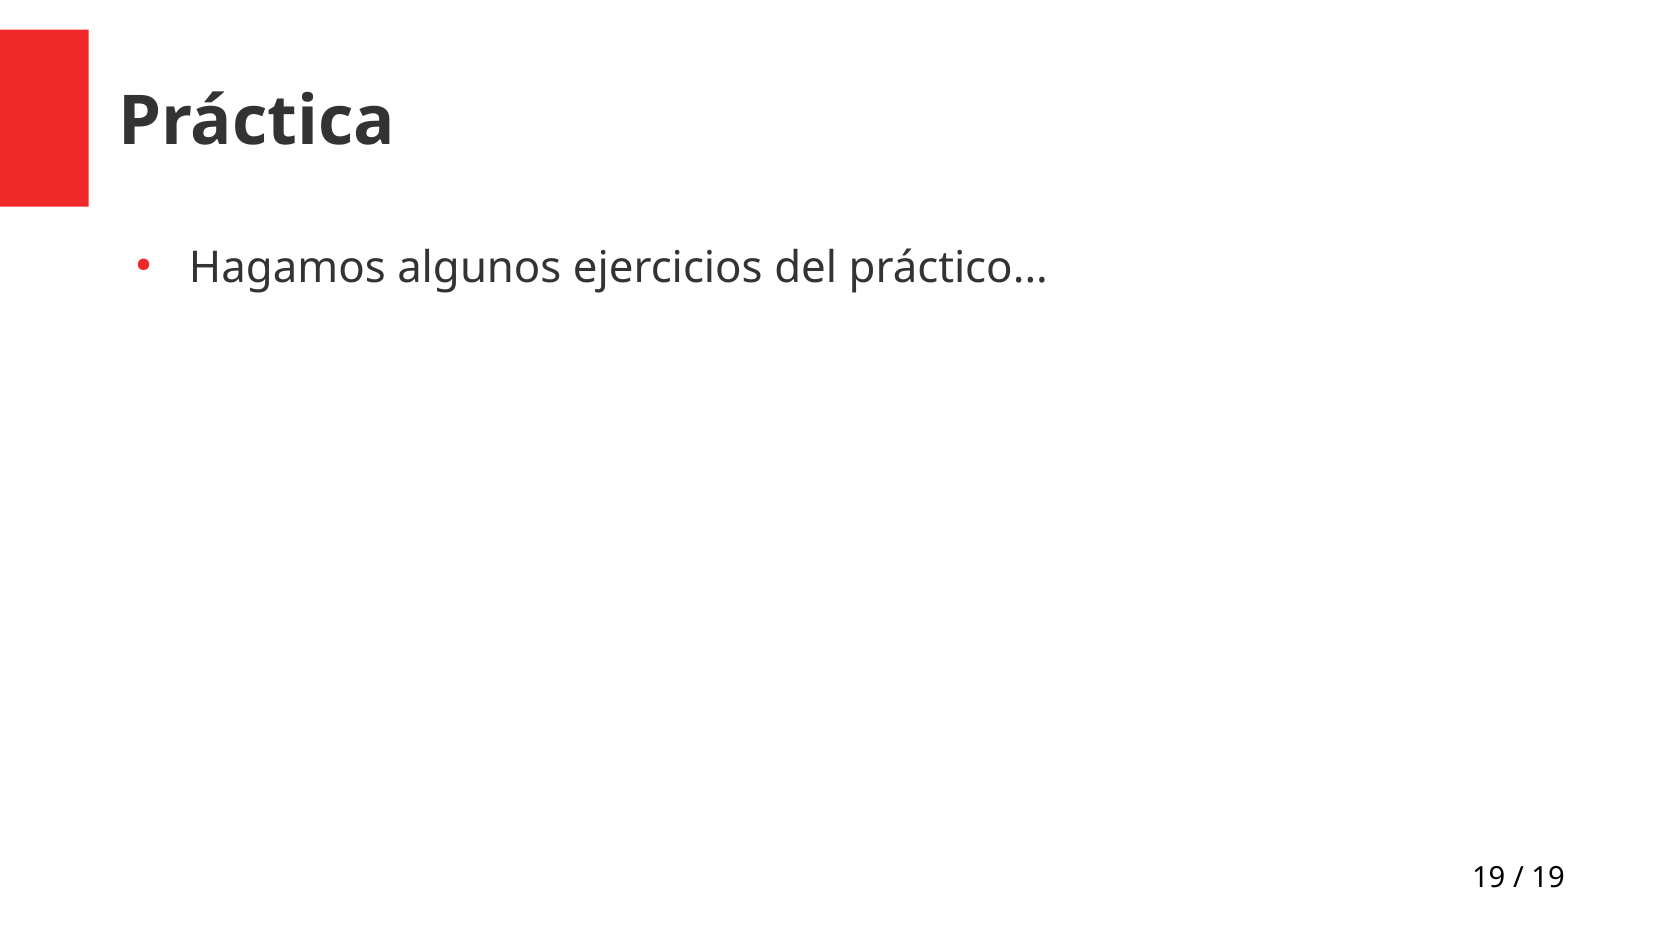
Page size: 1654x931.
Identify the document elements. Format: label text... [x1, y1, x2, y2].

list Hagamos algunos ejercicios del práctico... [118, 236, 1595, 798]
title Práctica [118, 29, 1595, 207]
